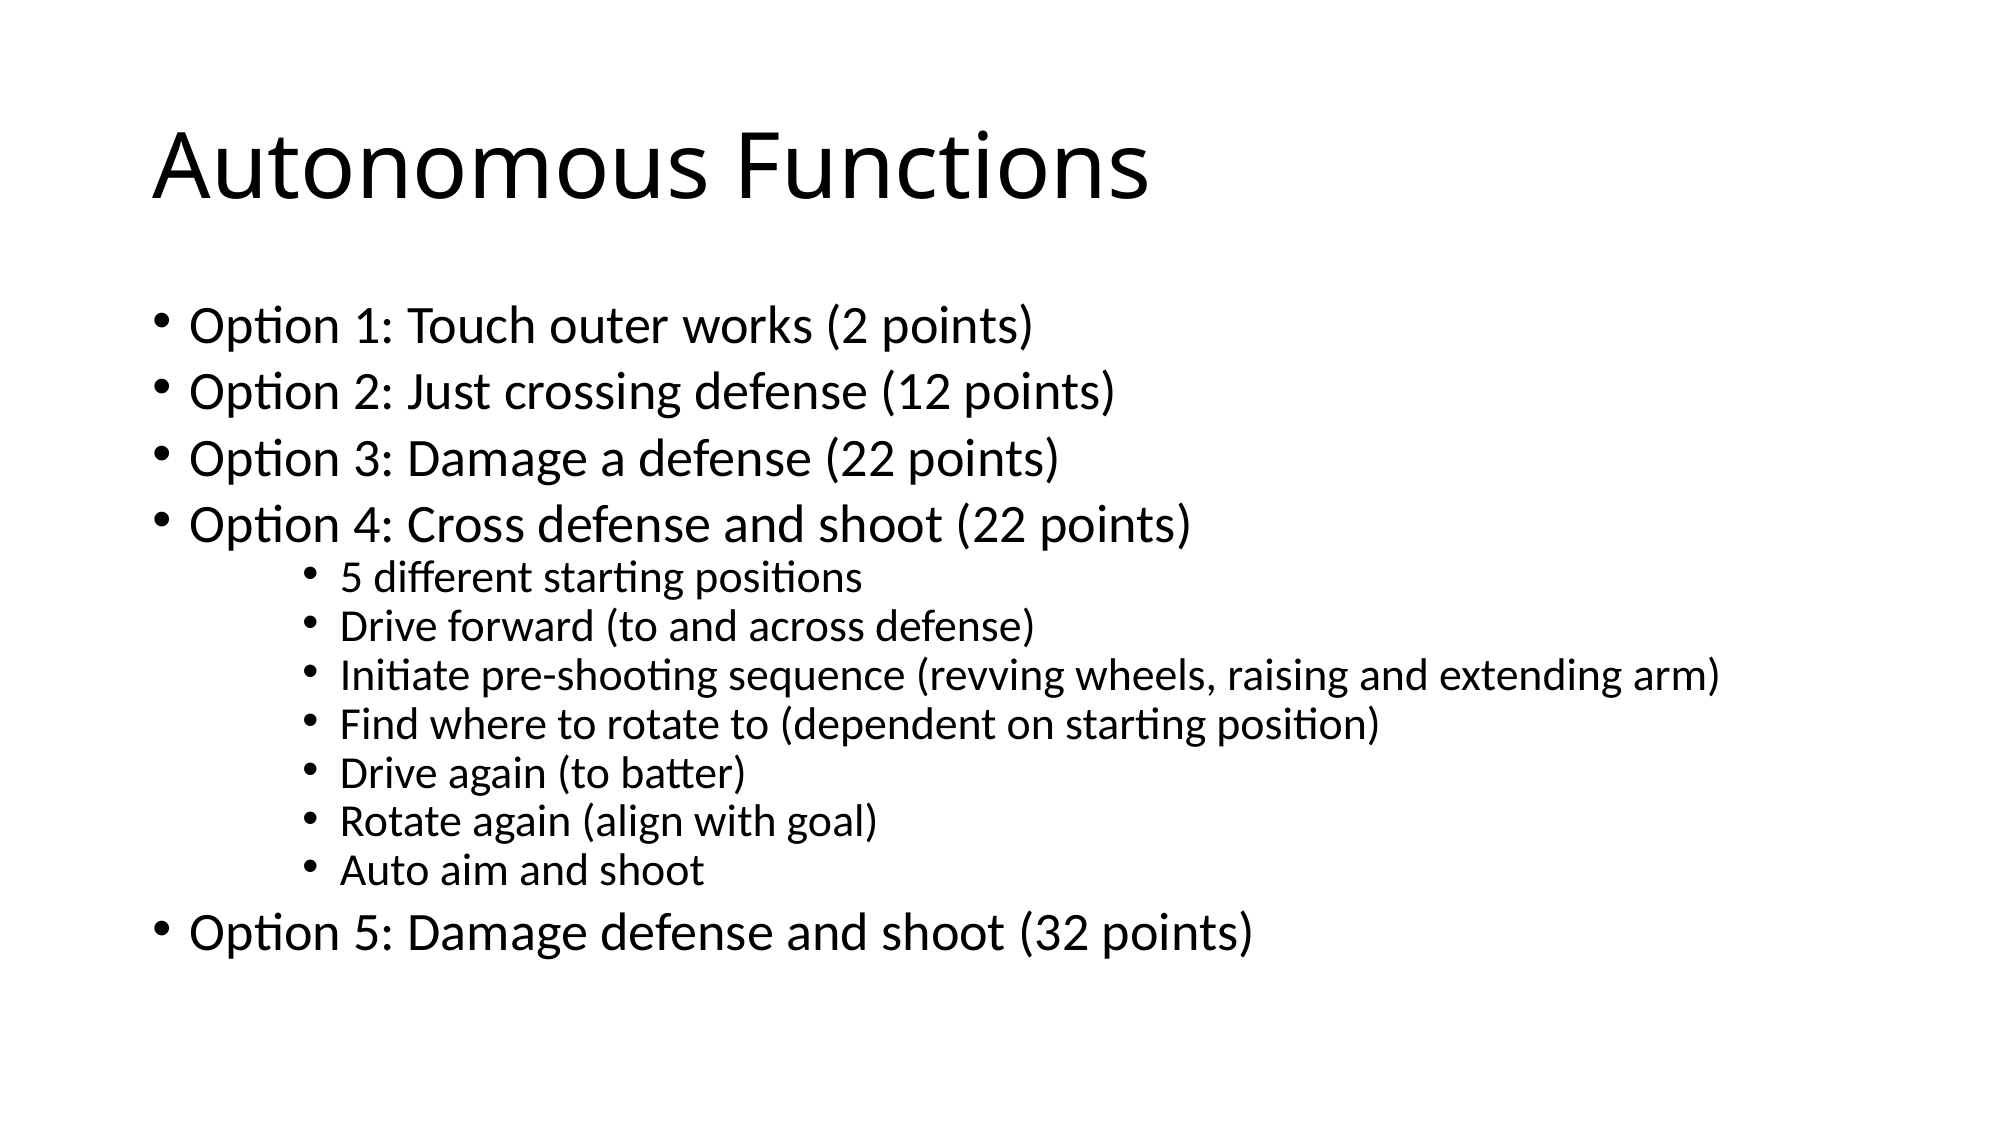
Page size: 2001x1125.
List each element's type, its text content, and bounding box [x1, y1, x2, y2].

list Option 1: Touch outer works (2 points) Option 2: Just crossing defense (12 points) Option 3: Damage a defense (22 points) Option 4: Cross defense and shoot (22 points) 5 different starting positions Drive forward (to and across defense) Initiate pre-shooting sequence (revving wheels, raising and extending arm) Find where to rotate to (dependent on starting position) Drive again (to batter) Rotate again (align with goal) Auto aim and shoot Option 5: Damage defense and shoot (32 points) [137, 299, 1863, 1014]
title Autonomous Functions [137, 59, 1863, 278]
